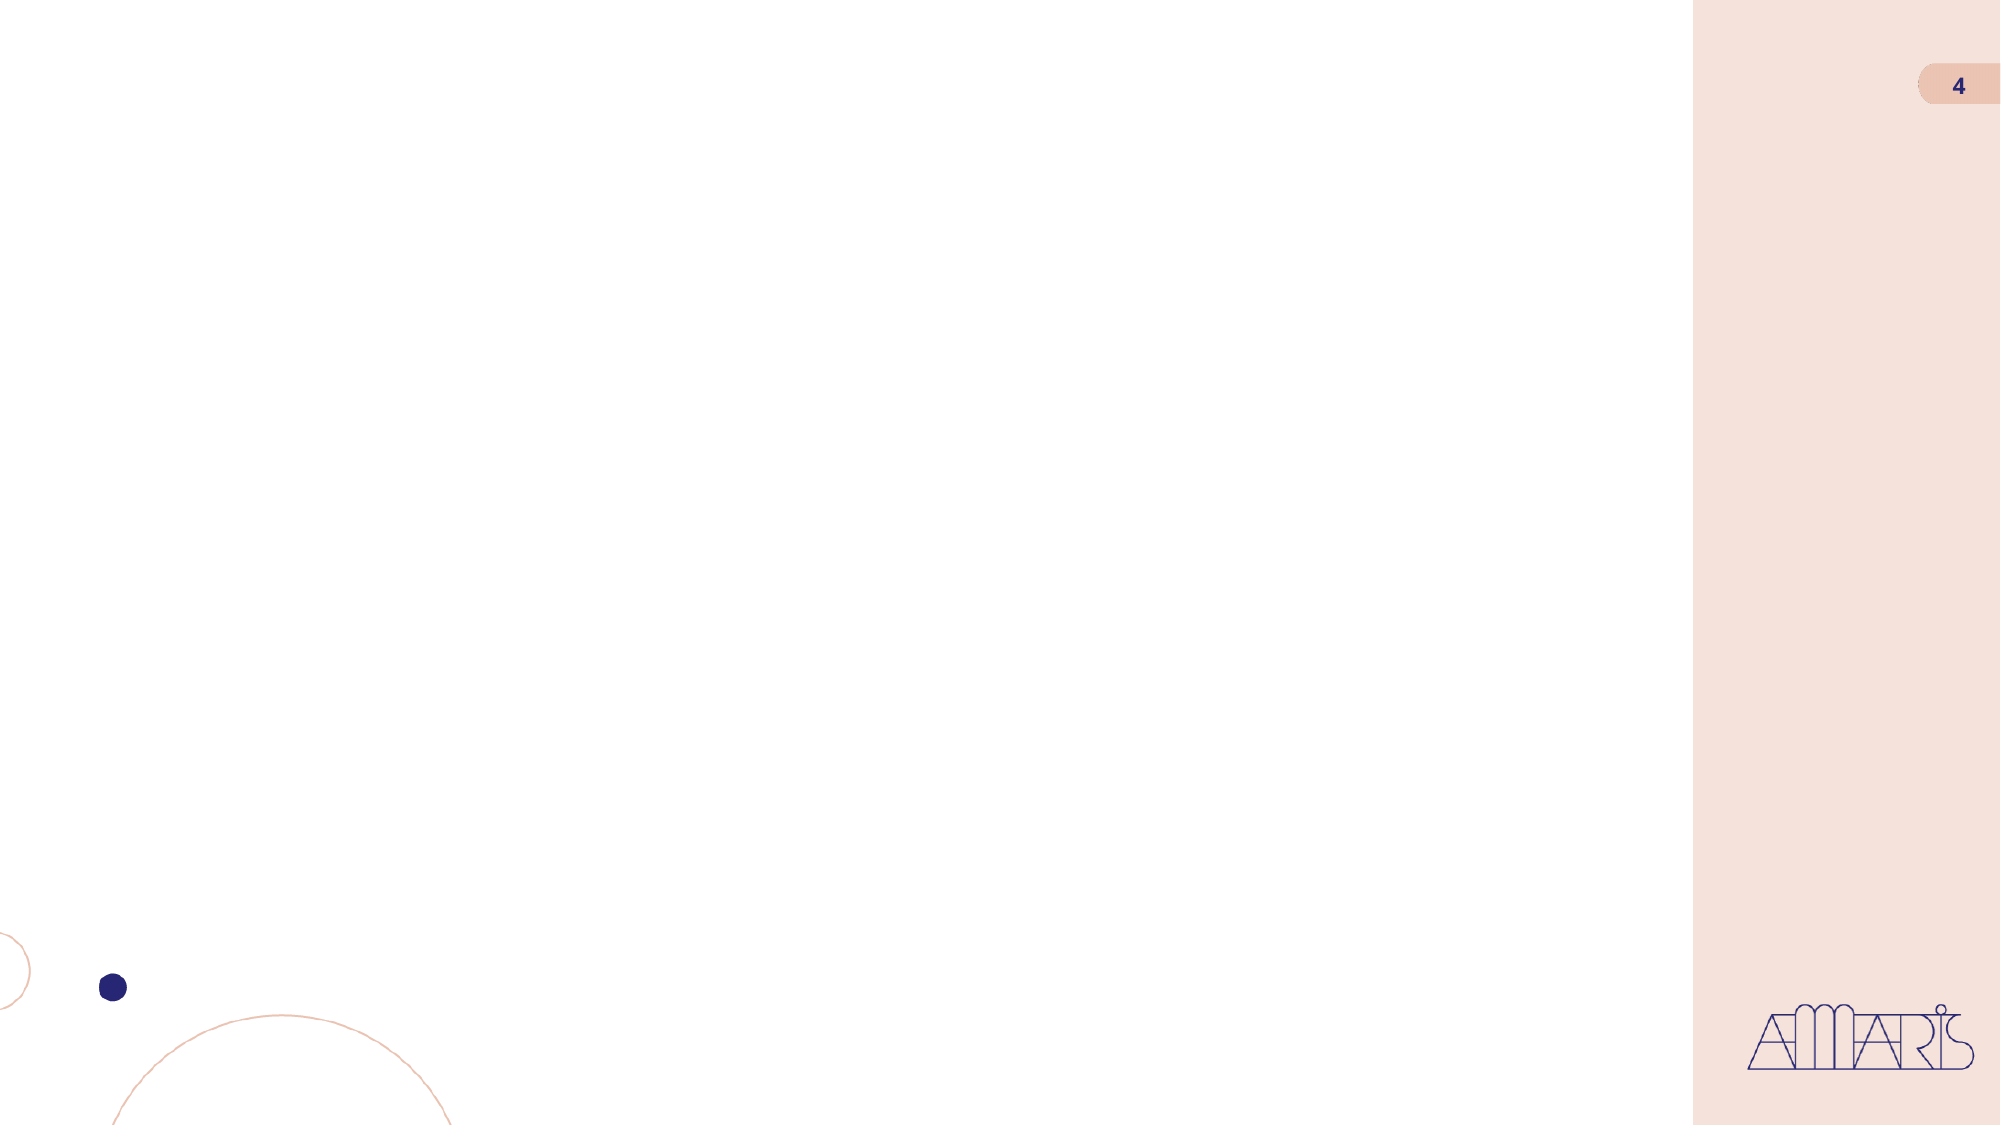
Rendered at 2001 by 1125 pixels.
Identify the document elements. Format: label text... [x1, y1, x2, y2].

text_box ‹#› [1918, 63, 2000, 105]
